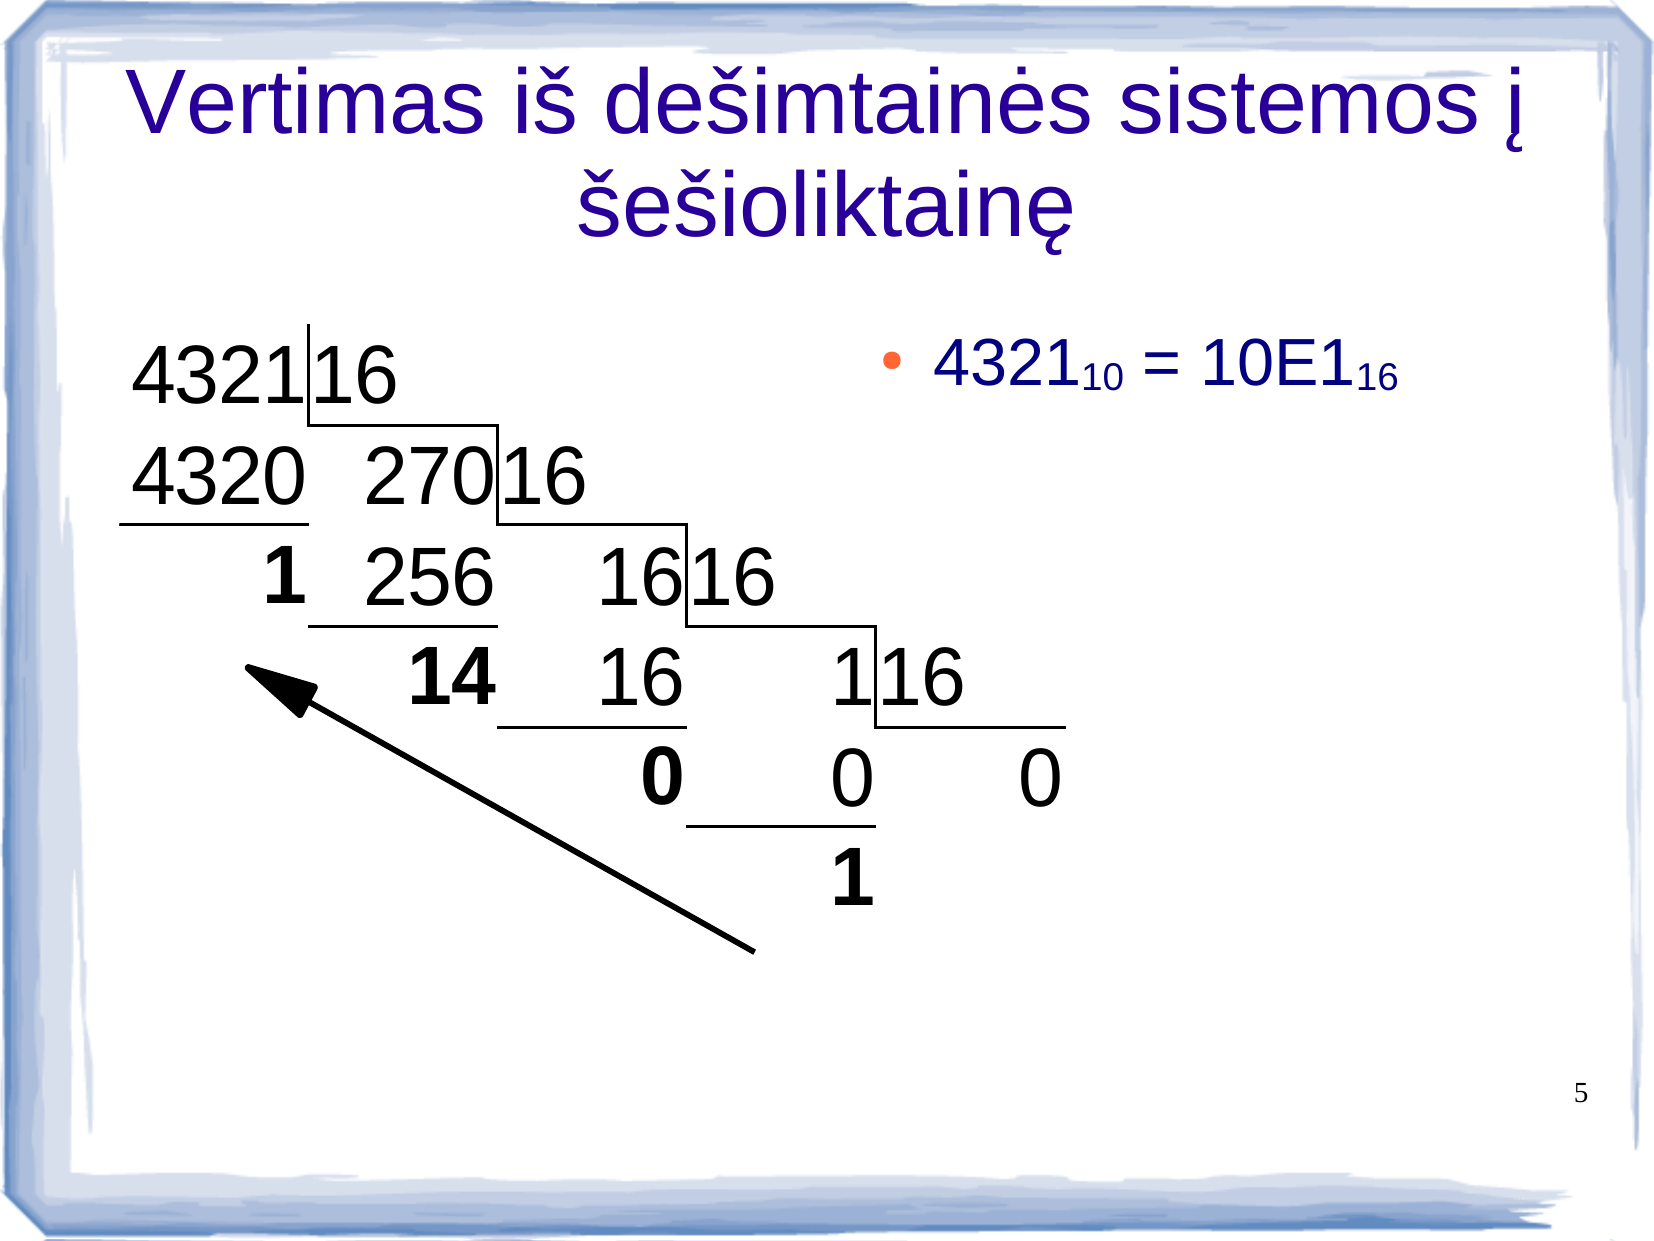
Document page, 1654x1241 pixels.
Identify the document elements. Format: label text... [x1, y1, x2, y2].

chart [119, 323, 1068, 1003]
picture [0, 0, 1654, 1241]
list 432110 = 10E116 [862, 324, 1572, 1004]
title Vertimas iš dešimtainės sistemos į šešioliktainę [82, 49, 1571, 257]
